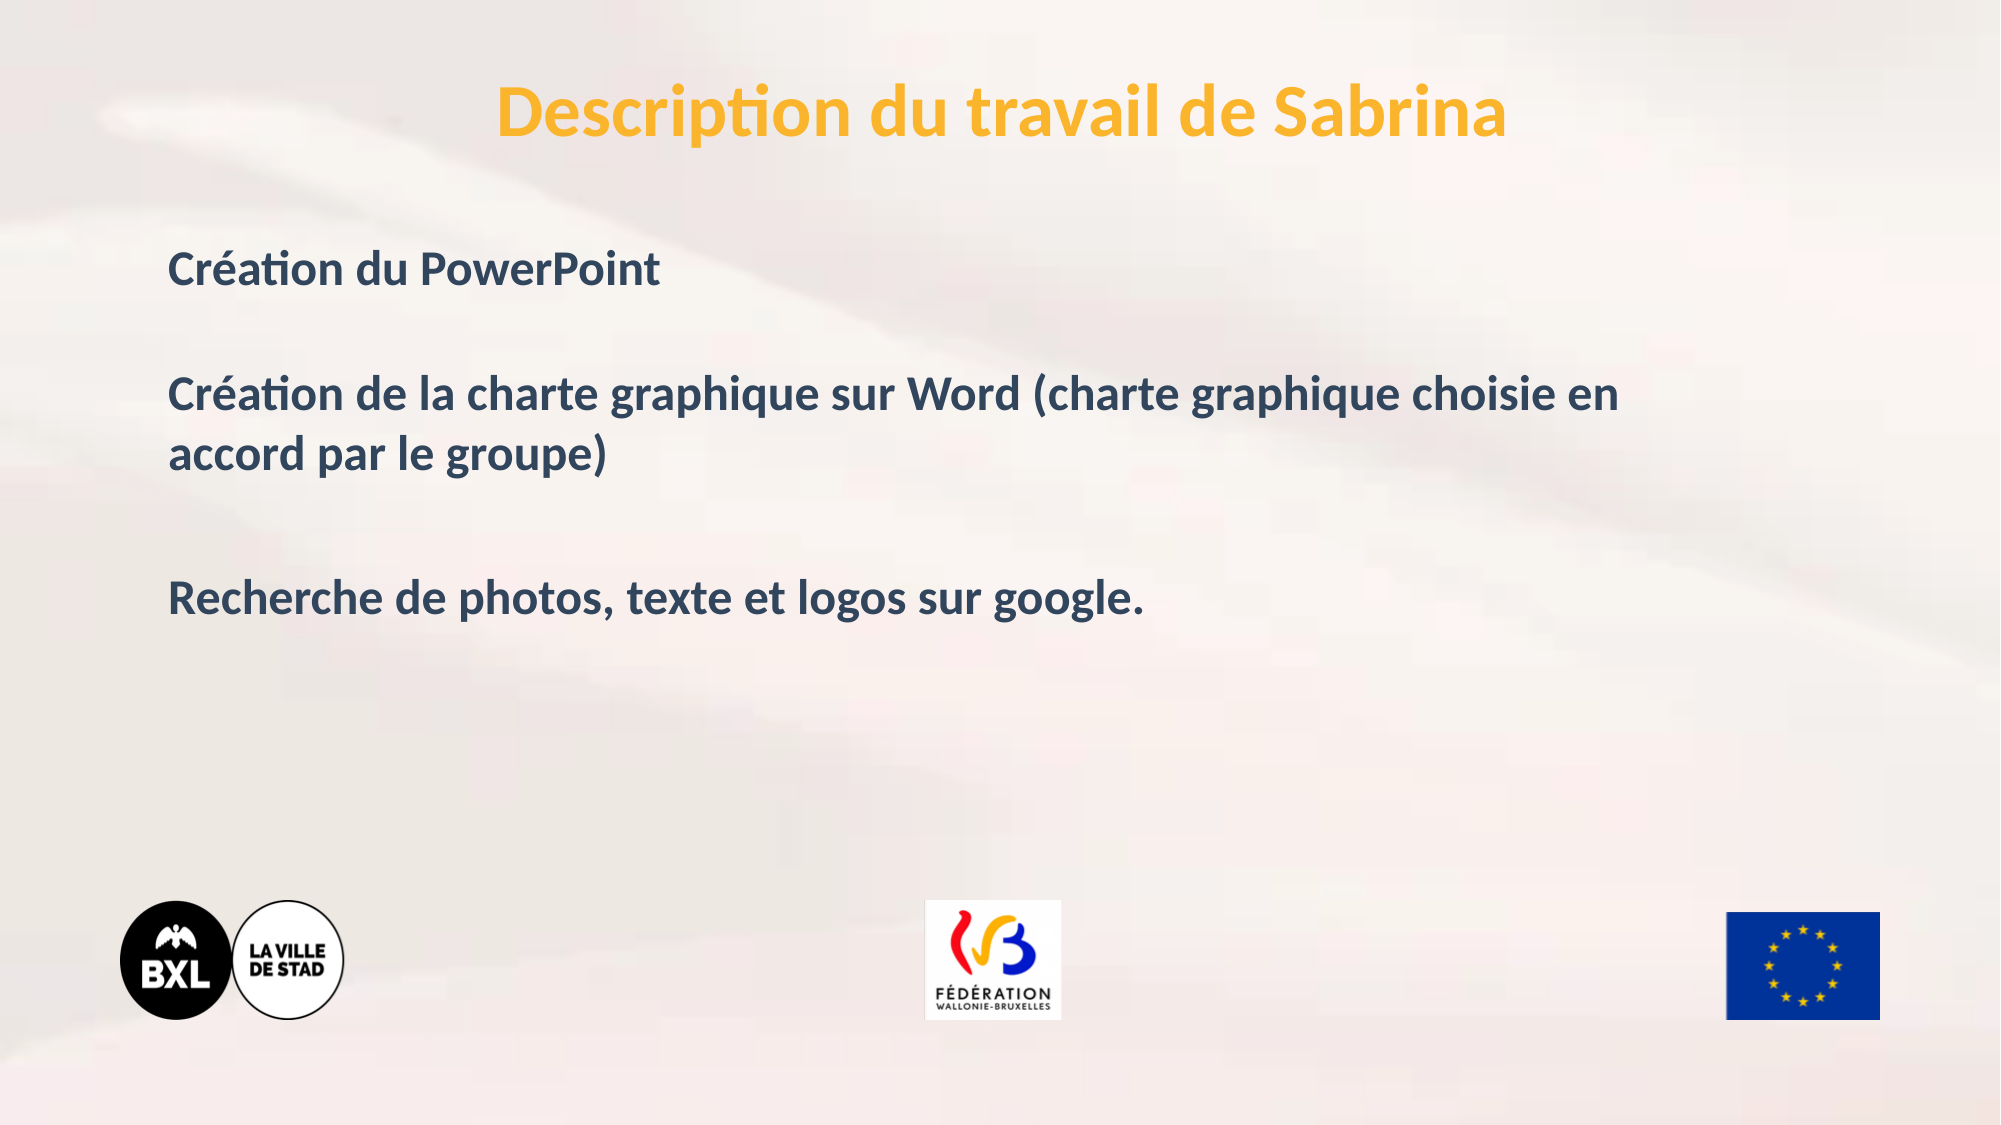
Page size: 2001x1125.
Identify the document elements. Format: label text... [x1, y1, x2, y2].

text_box Création du PowerPoint [153, 228, 1153, 304]
picture [0, 0, 2000, 1125]
text_box Description du travail de Sabrina [481, 53, 1615, 160]
text_box Création de la charte graphique sur Word (charte graphique choisie en accord par le groupe) [153, 353, 1711, 490]
text_box Recherche de photos, texte et logos sur google. [153, 557, 1270, 634]
